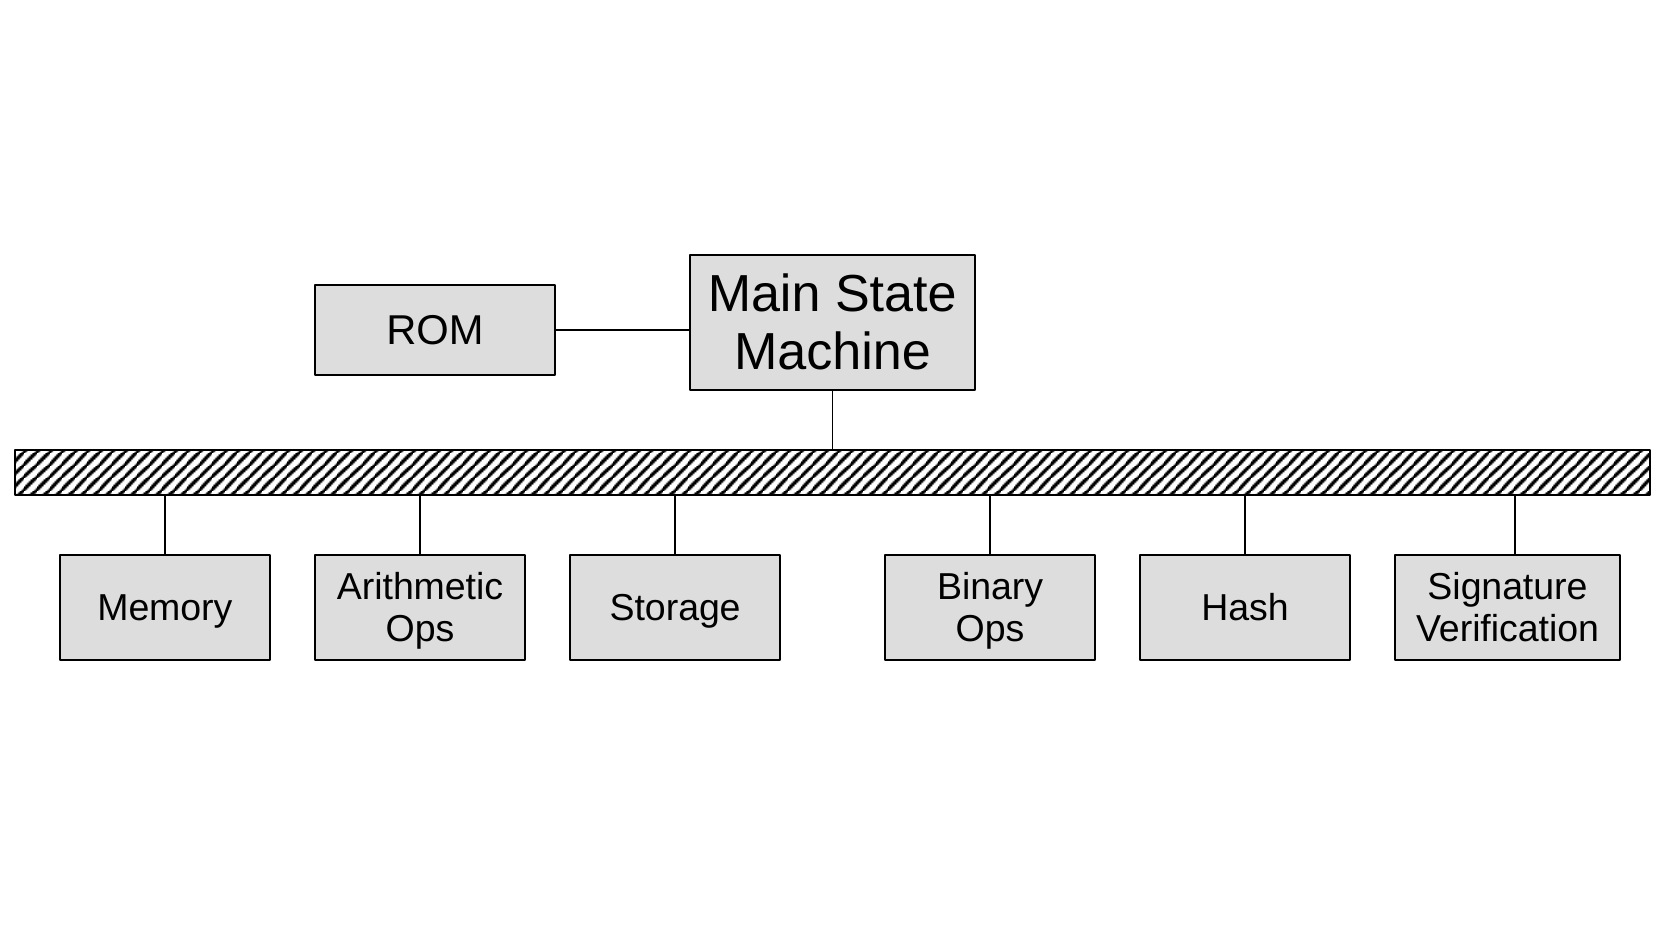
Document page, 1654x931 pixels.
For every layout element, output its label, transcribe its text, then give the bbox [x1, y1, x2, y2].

text_box Hash [1140, 555, 1351, 661]
text_box Storage [570, 555, 781, 661]
text_box Binary Ops [885, 555, 1096, 661]
text_box Memory [60, 555, 271, 661]
text_box ROM [315, 285, 556, 376]
text_box Arithmetic Ops [315, 555, 526, 661]
text_box Signature Verification [1395, 555, 1621, 661]
text_box Main State Machine [690, 255, 976, 391]
text_box [15, 450, 1651, 496]
